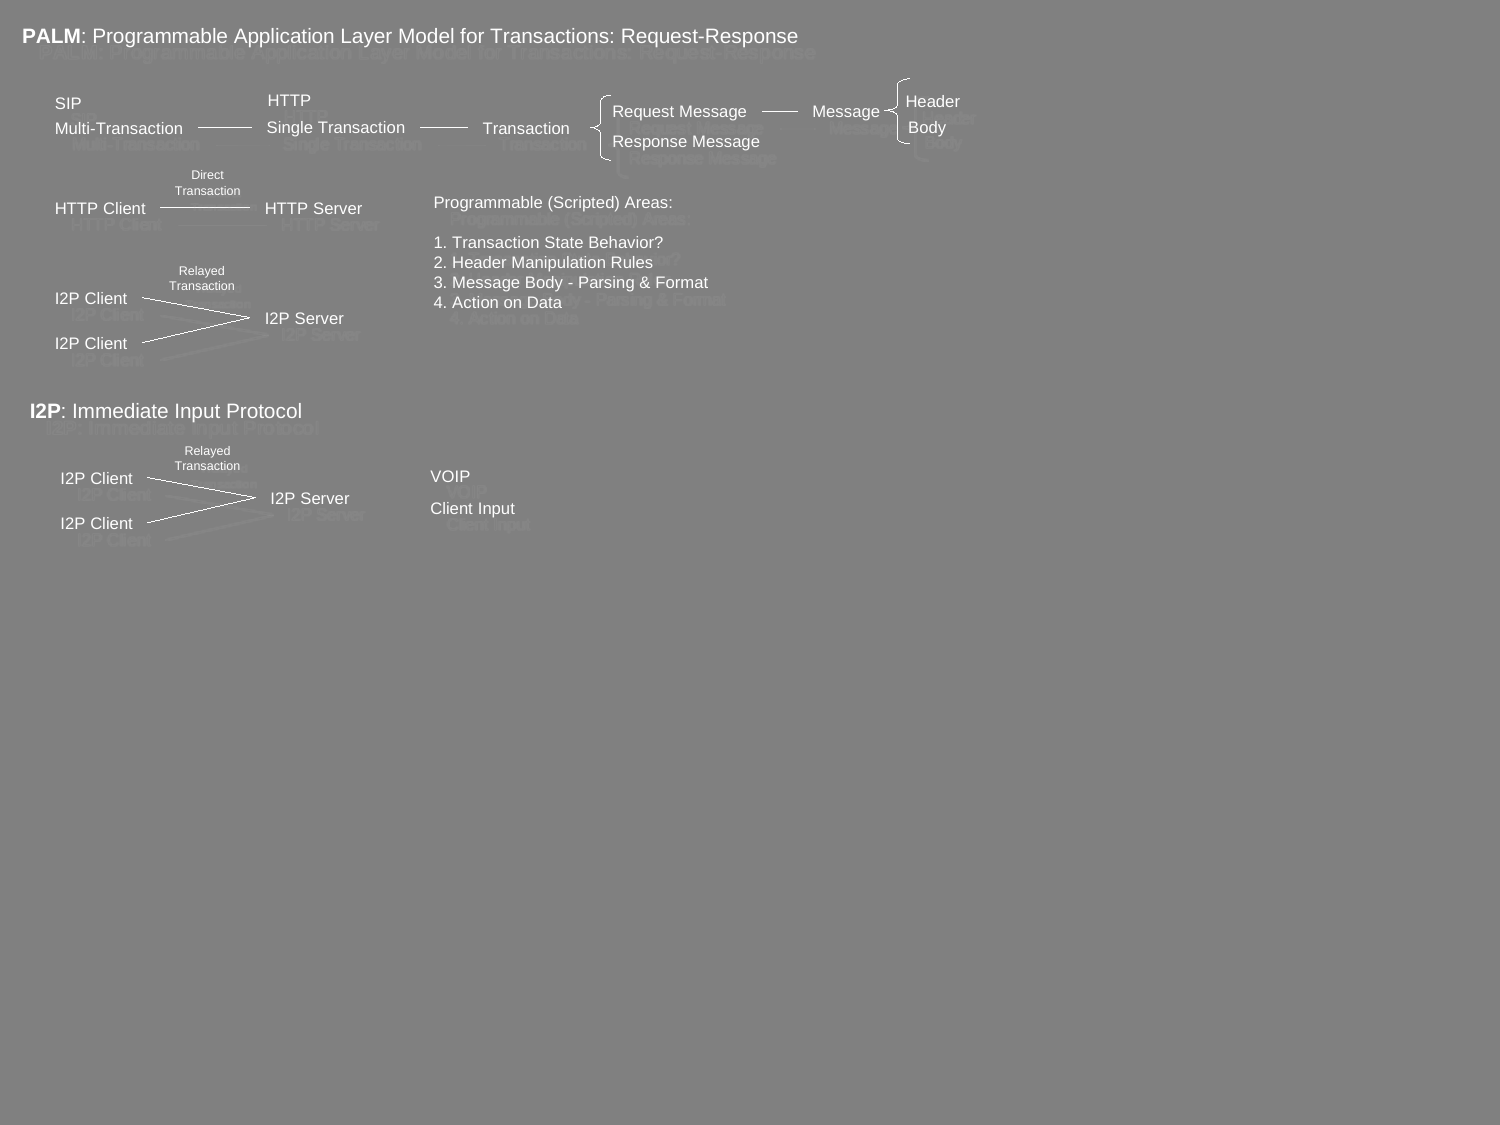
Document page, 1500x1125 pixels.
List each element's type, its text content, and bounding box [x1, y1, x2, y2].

text_box I2P Client [39, 325, 143, 361]
text_box HTTP [252, 82, 327, 109]
text_box Multi-Transaction [40, 110, 198, 145]
text_box Single Transaction [251, 109, 421, 145]
text_box I2P Client [39, 280, 143, 315]
text_box Transaction [467, 110, 586, 145]
text_box I2P Client [45, 505, 148, 540]
text_box I2P Server [255, 480, 365, 515]
text_box HTTP Client [39, 190, 161, 226]
text_box Header [890, 83, 976, 119]
text_box I2P Client [45, 460, 148, 495]
text_box Relayed Transaction [154, 250, 250, 306]
text_box Message [797, 93, 893, 129]
text_box Client Input [415, 490, 530, 526]
text_box Response Message [597, 123, 617, 159]
text_box Body [893, 108, 962, 144]
text_box Request Message [597, 93, 762, 123]
text_box Relayed Transaction [159, 430, 256, 486]
text_box SIP [39, 82, 97, 123]
text_box VOIP [415, 457, 486, 490]
text_box HTTP Server [249, 190, 378, 225]
text_box PALM: Programmable Application Layer Model for Transactions: Request-Response [7, 15, 814, 55]
text_box Response Message [616, 123, 775, 159]
text_box Programmable (Scripted) Areas: 1. Transaction State Behavior? 2. Header Manipulation Rules 3. Message Body - Parsing & Format 4. Action on Data [418, 184, 846, 339]
text_box Direct Transaction [159, 160, 256, 205]
text_box I2P Server [249, 300, 359, 335]
text_box I2P: Immediate Input Protocol [14, 390, 319, 430]
